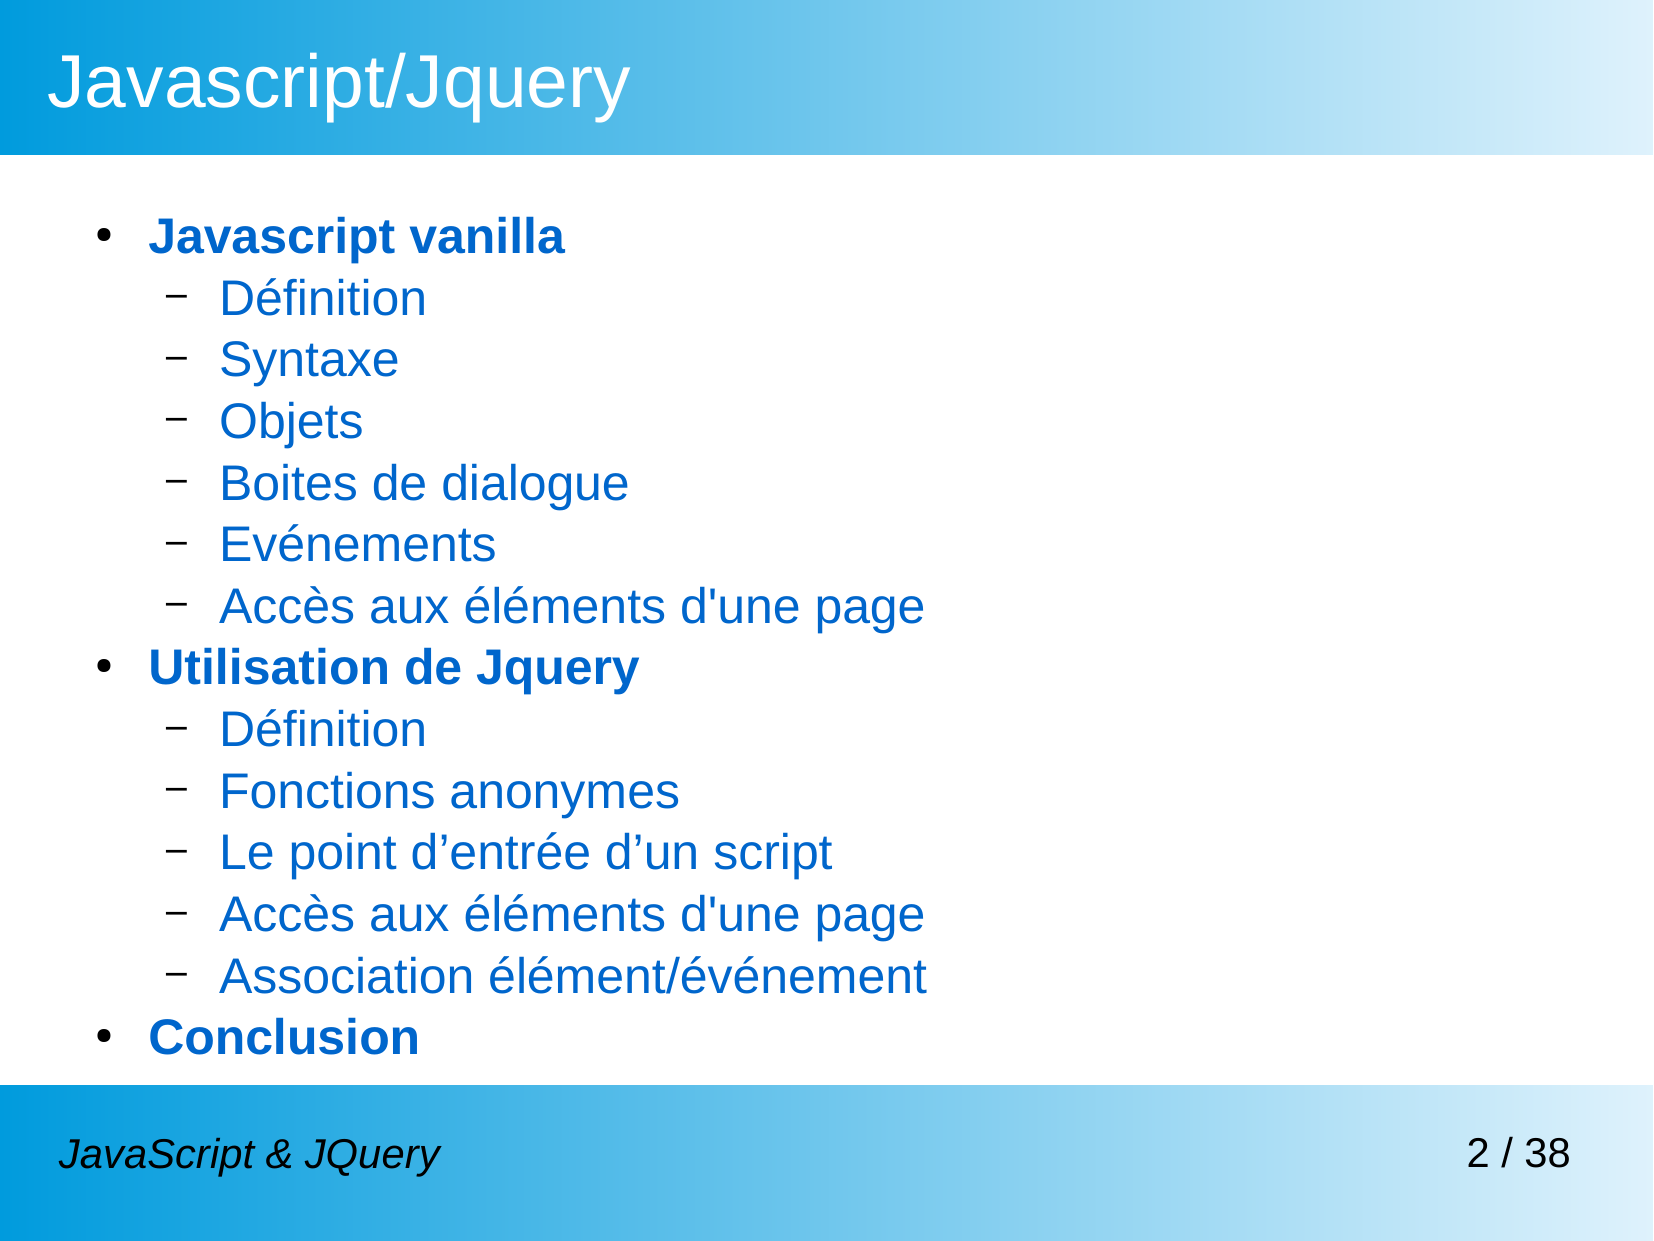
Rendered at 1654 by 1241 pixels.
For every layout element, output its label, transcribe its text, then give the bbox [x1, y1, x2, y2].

list Javascript vanilla Définition Syntaxe Objets Boites de dialogue Evénements Accès aux éléments d'une page Utilisation de Jquery Définition Fonctions anonymes Le point d’entrée d’un script Accès aux éléments d'une page Association élément/événement Conclusion [77, 208, 1566, 928]
title Javascript/Jquery [47, 28, 1536, 134]
